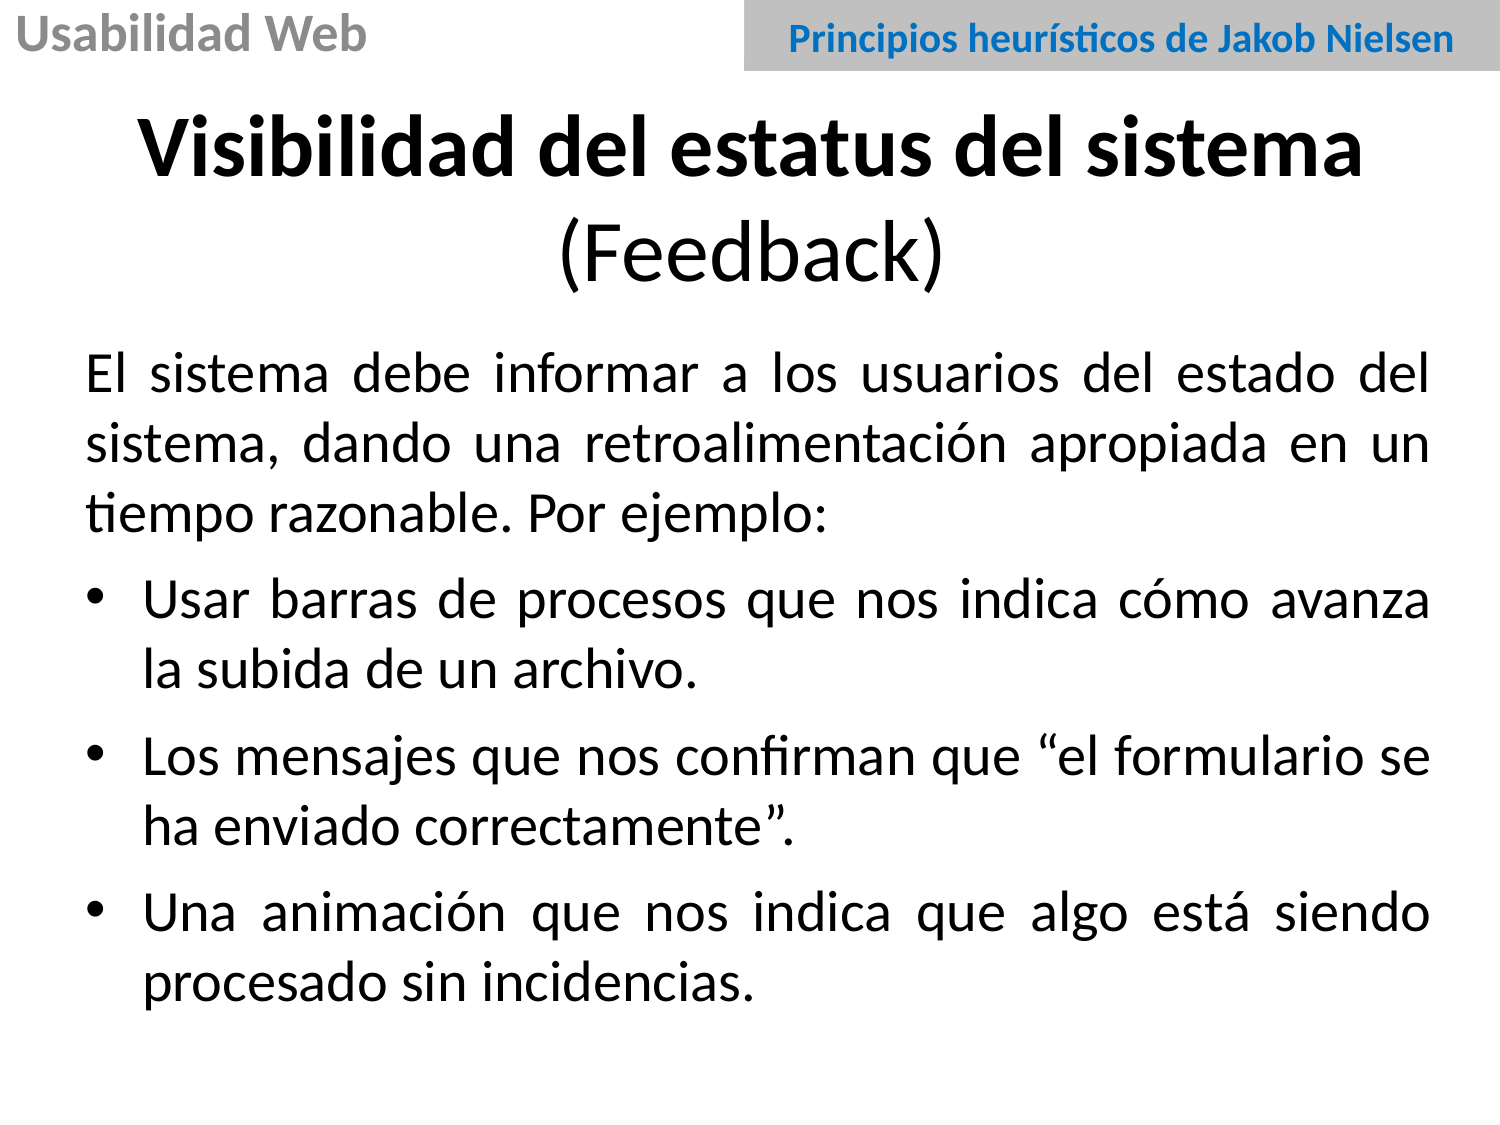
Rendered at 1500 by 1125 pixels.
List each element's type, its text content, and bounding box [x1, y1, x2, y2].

title Principios heurísticos de Jakob Nielsen [744, 0, 1500, 71]
title Visibilidad del estatus del sistema (Feedback) [77, 80, 1428, 308]
title Usabilidad Web [0, 0, 745, 60]
list El sistema debe informar a los usuarios del estado del sistema, dando una retroalimentación apropiada en un tiempo razonable. Por ejemplo: Usar barras de procesos que nos indica cómo avanza la subida de un archivo. Los mensajes que nos confirman que “el formulario se ha enviado correctamente”. Una animación que nos indica que algo está siendo procesado sin incidencias. [70, 326, 1447, 610]
